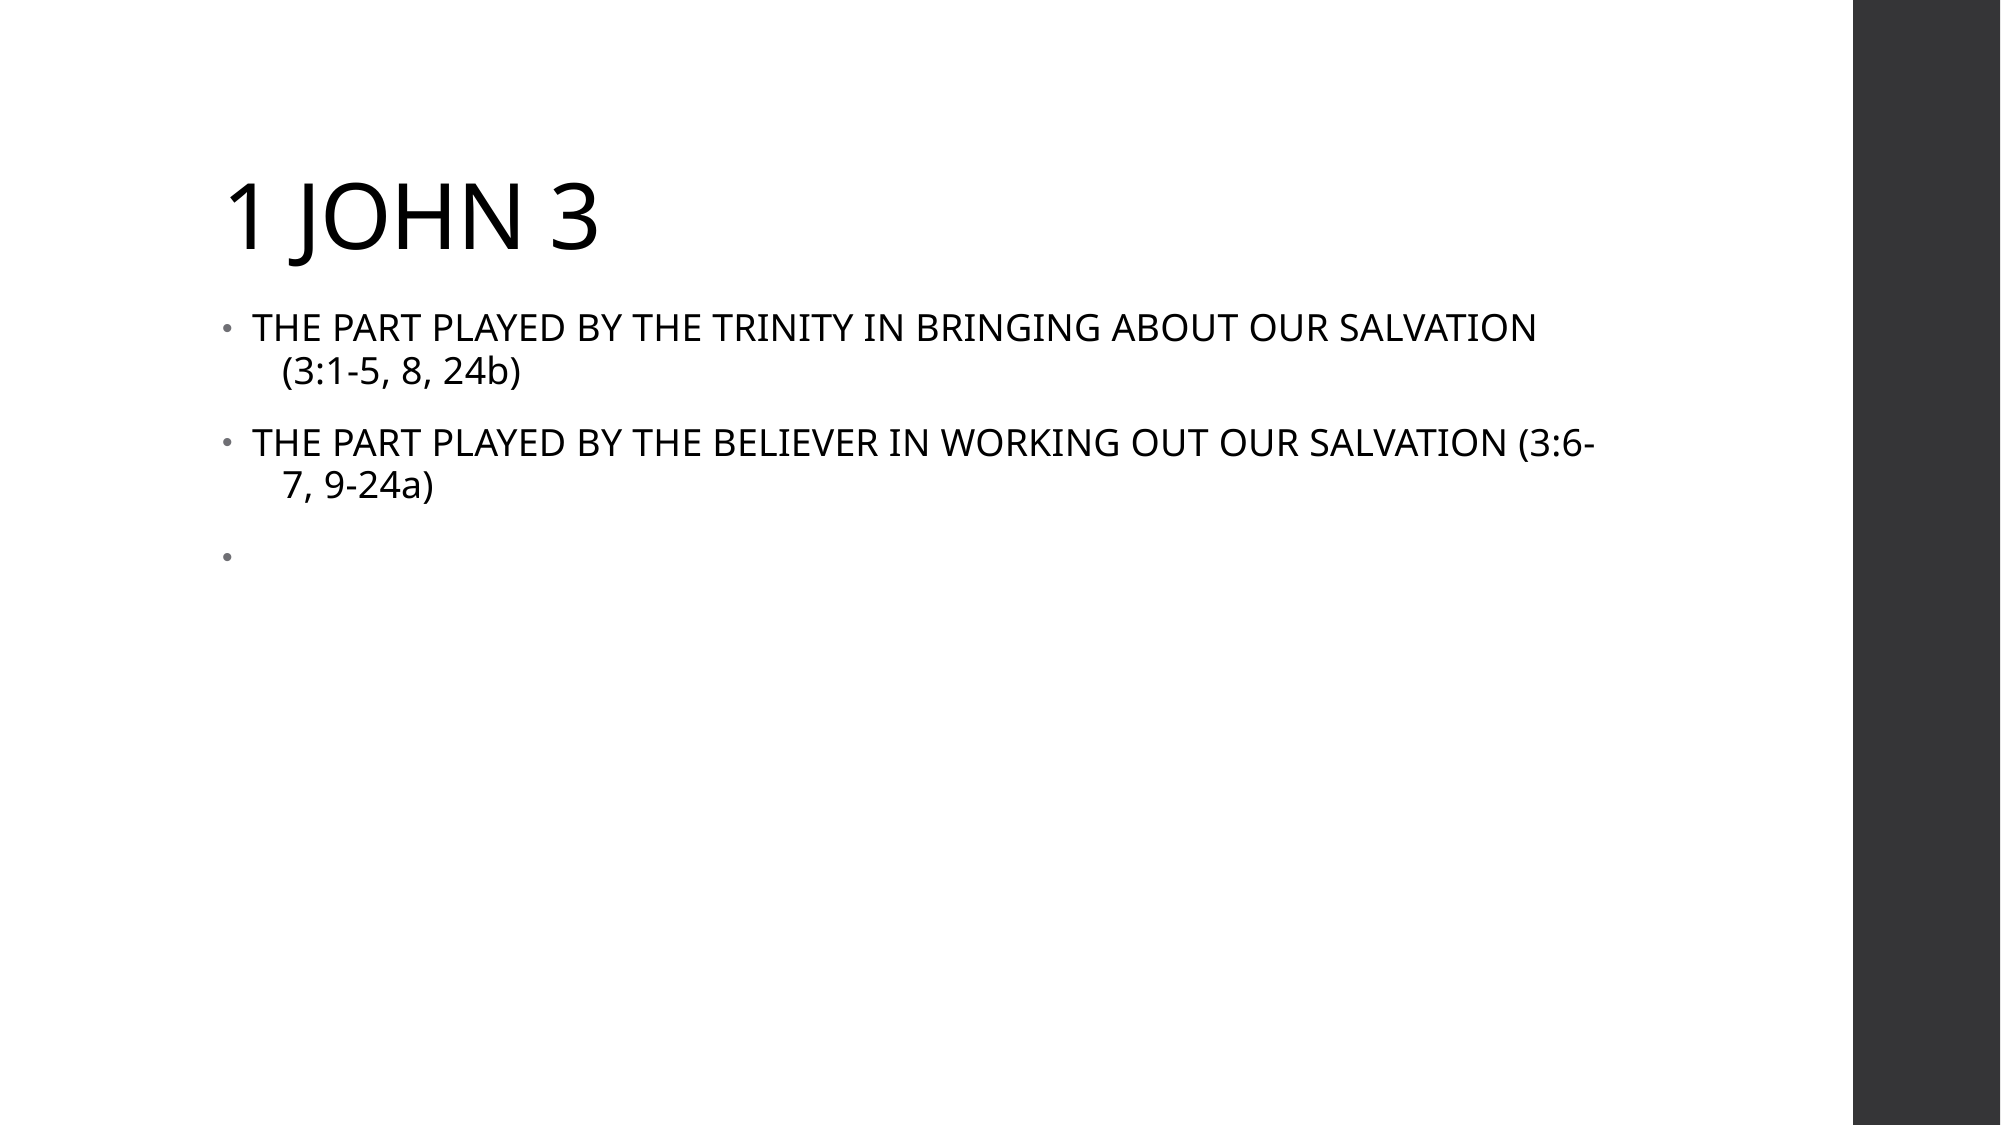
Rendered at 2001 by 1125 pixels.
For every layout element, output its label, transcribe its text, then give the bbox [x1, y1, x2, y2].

title 1 JOHN 3 [206, 60, 1797, 278]
list THE PART PLAYED BY THE TRINITY IN BRINGING ABOUT OUR SALVATION (3:1-5, 8, 24b) THE PART PLAYED BY THE BELIEVER IN WORKING OUT OUR SALVATION (3:6-7, 9-24a) [206, 299, 1617, 1014]
